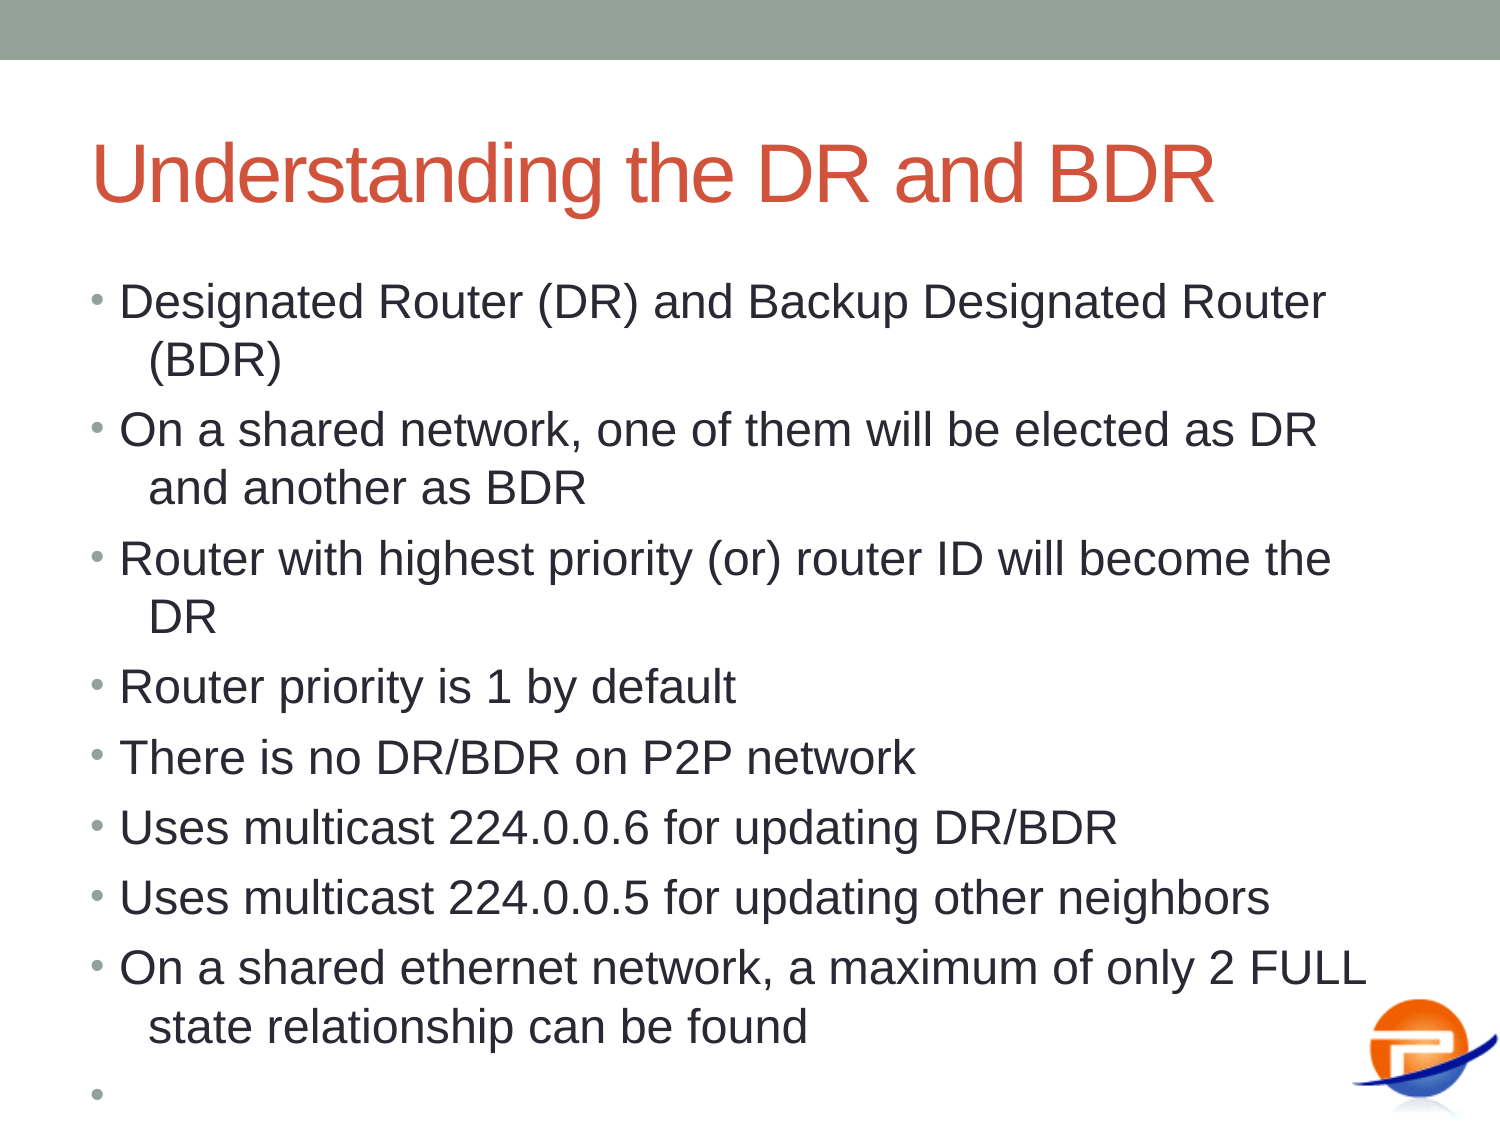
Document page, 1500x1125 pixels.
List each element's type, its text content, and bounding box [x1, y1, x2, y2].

list Designated Router (DR) and Backup Designated Router (BDR) On a shared network, one of them will be elected as DR and another as BDR Router with highest priority (or) router ID will become the DR Router priority is 1 by default There is no DR/BDR on P2P network Uses multicast 224.0.0.6 for updating DR/BDR Uses multicast 224.0.0.5 for updating other neighbors On a shared ethernet network, a maximum of only 2 FULL state relationship can be found [75, 262, 1426, 1063]
title Understanding the DR and BDR [75, 87, 1426, 251]
picture [1351, 998, 1500, 1125]
